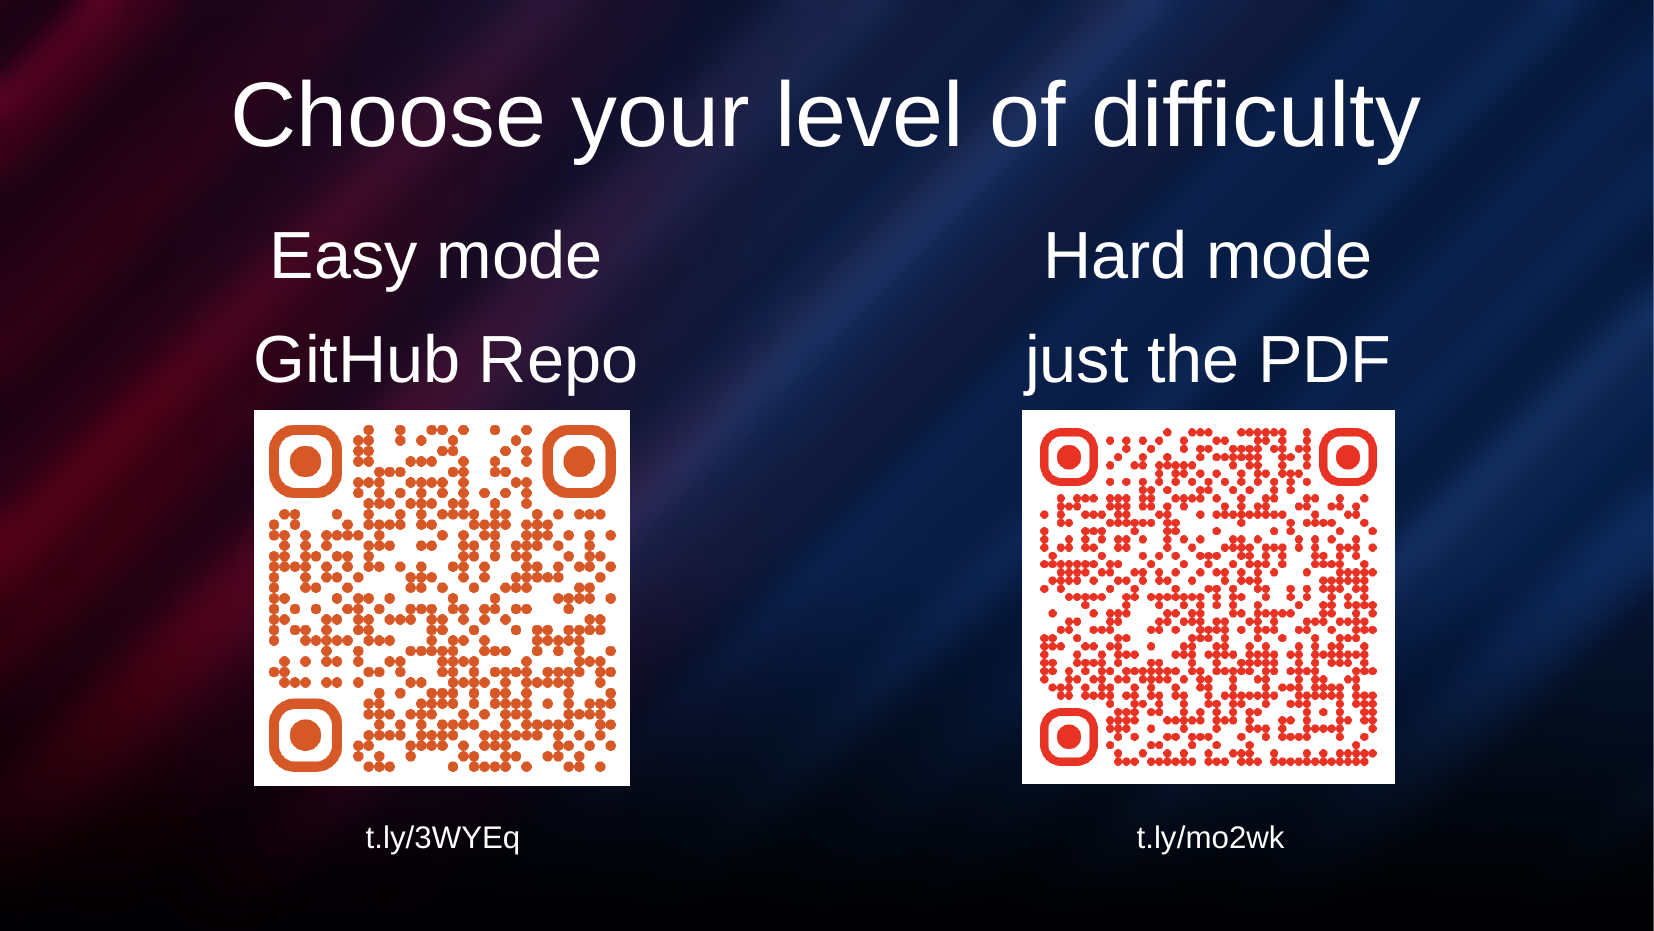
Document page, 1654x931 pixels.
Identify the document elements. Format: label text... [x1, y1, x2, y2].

list Easy mode GitHub Repo [82, 217, 809, 758]
list Hard mode just the PDF [845, 217, 1572, 758]
picture [0, 0, 1654, 931]
text_box t.ly/3WYEq [274, 812, 612, 897]
text_box t.ly/mo2wk [1042, 812, 1380, 897]
title Choose your level of difficulty [82, 37, 1571, 193]
